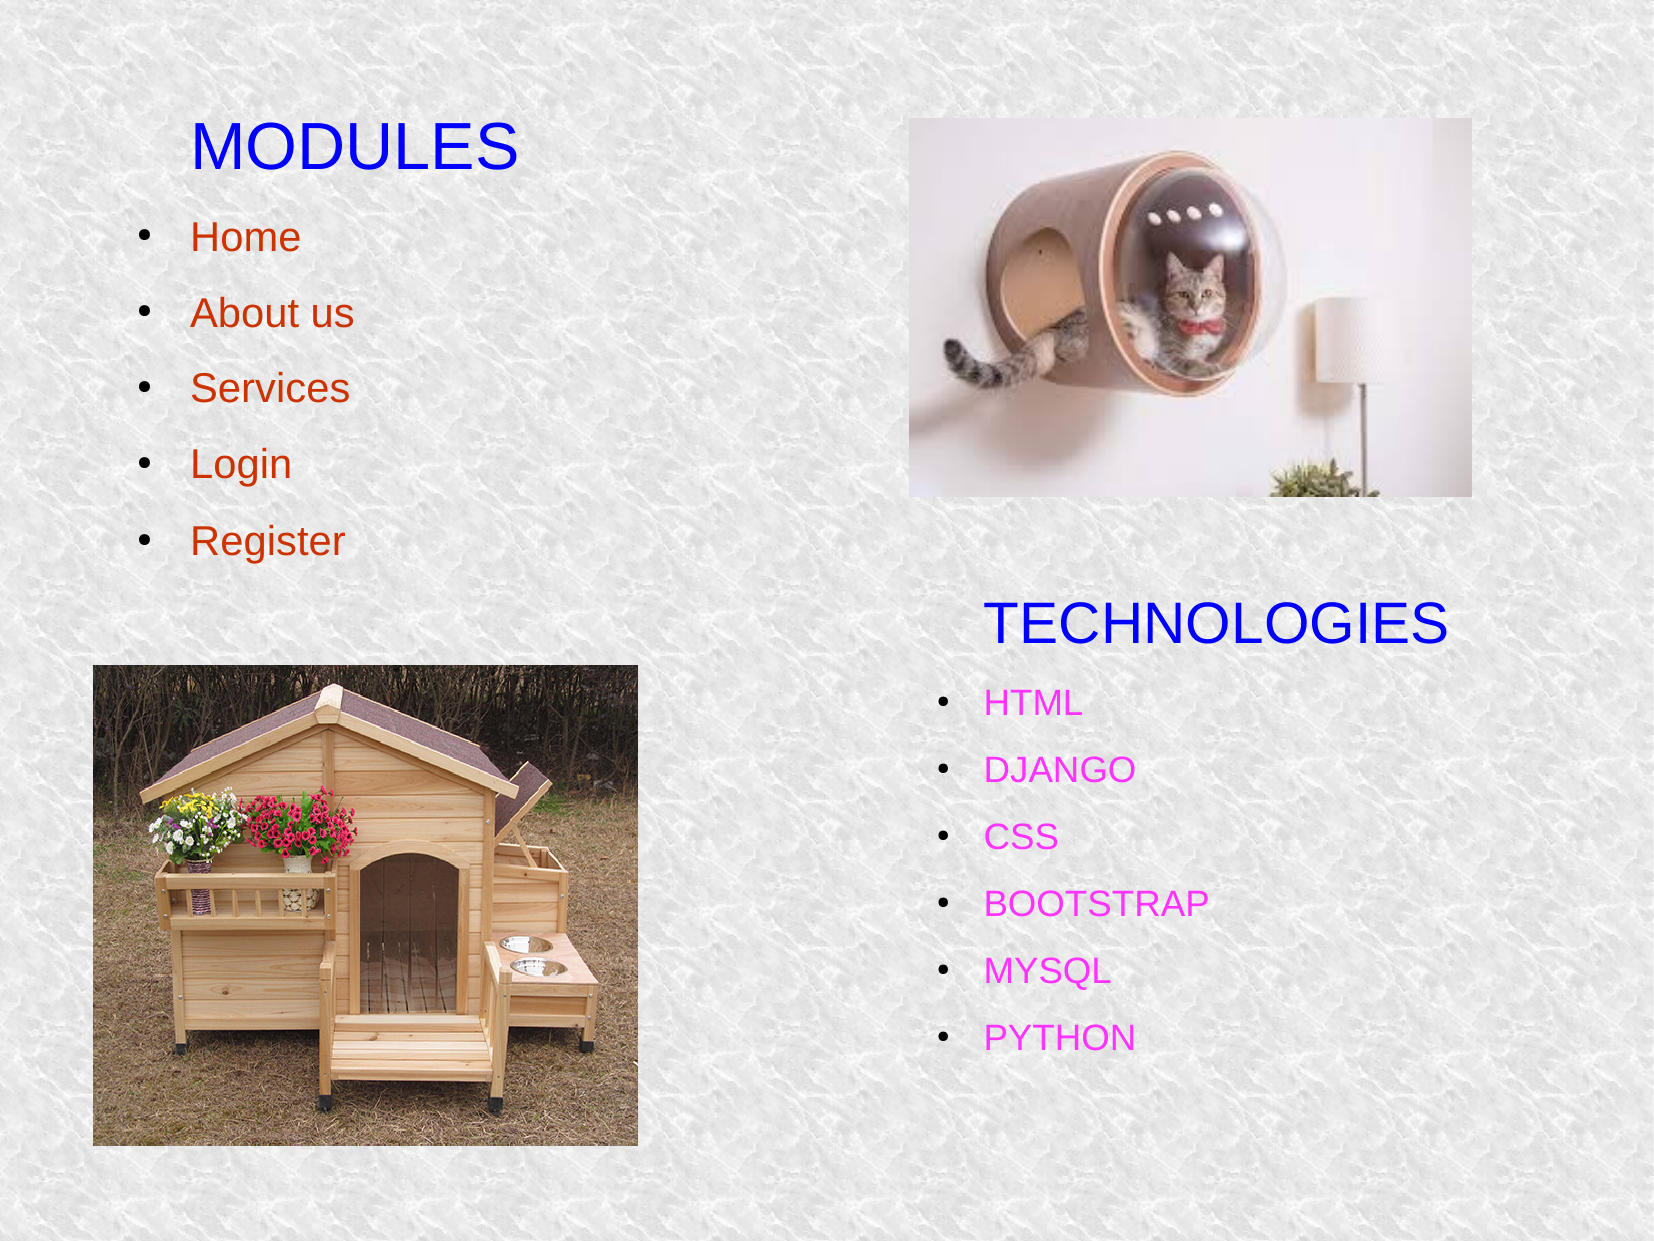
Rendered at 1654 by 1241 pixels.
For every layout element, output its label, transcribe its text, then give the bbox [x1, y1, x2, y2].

picture [0, 0, 1654, 1241]
list TECHNOLOGIES HTML DJANGO CSS BOOTSTRAP MYSQL PYTHON [921, 590, 1465, 1111]
list MODULES Home About us Services Login Register [119, 108, 599, 625]
list [1088, 290, 1569, 634]
